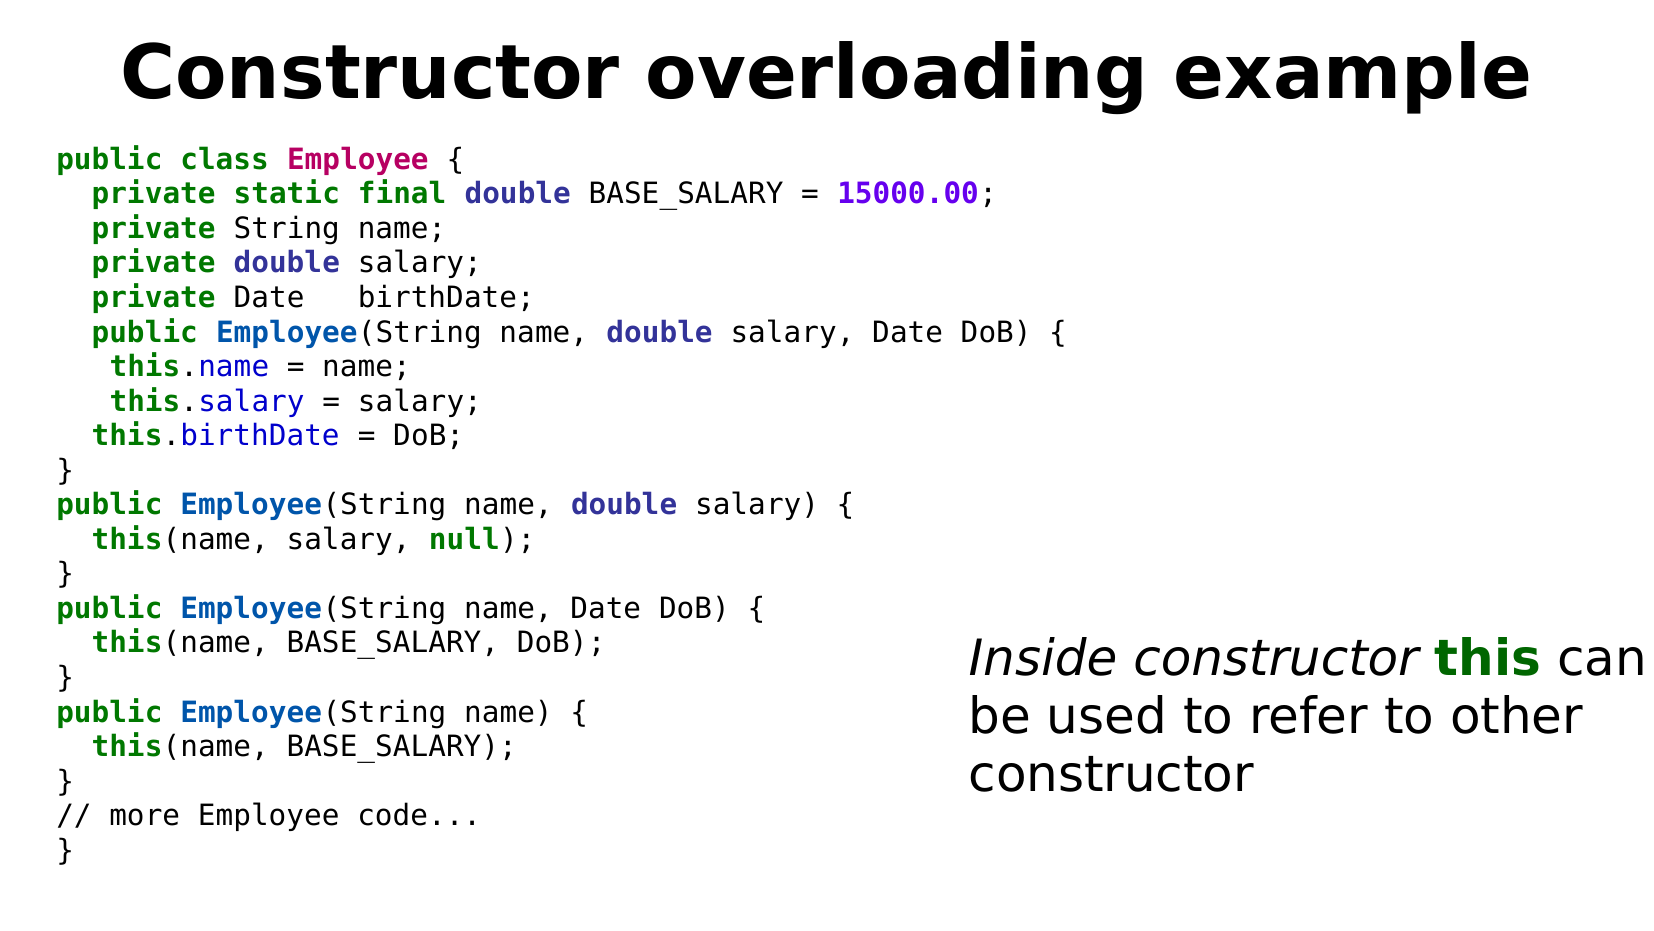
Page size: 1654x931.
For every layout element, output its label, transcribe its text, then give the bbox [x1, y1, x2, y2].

list public class Employee { private static final double BASE_SALARY = 15000.00; private String name; private double salary; private Date birthDate; public Employee(String name, double salary, Date DoB) { this.name = name; this.salary = salary; this.birthDate = DoB; } public Employee(String name, double salary) { this(name, salary, null); } public Employee(String name, Date DoB) { this(name, BASE_SALARY, DoB); } public Employee(String name) { this(name, BASE_SALARY); } // more Employee code... } [14, 141, 1075, 909]
list Inside constructor this can be used to refer to other constructor [897, 628, 1654, 909]
title Constructor overloading example [82, 17, 1571, 127]
